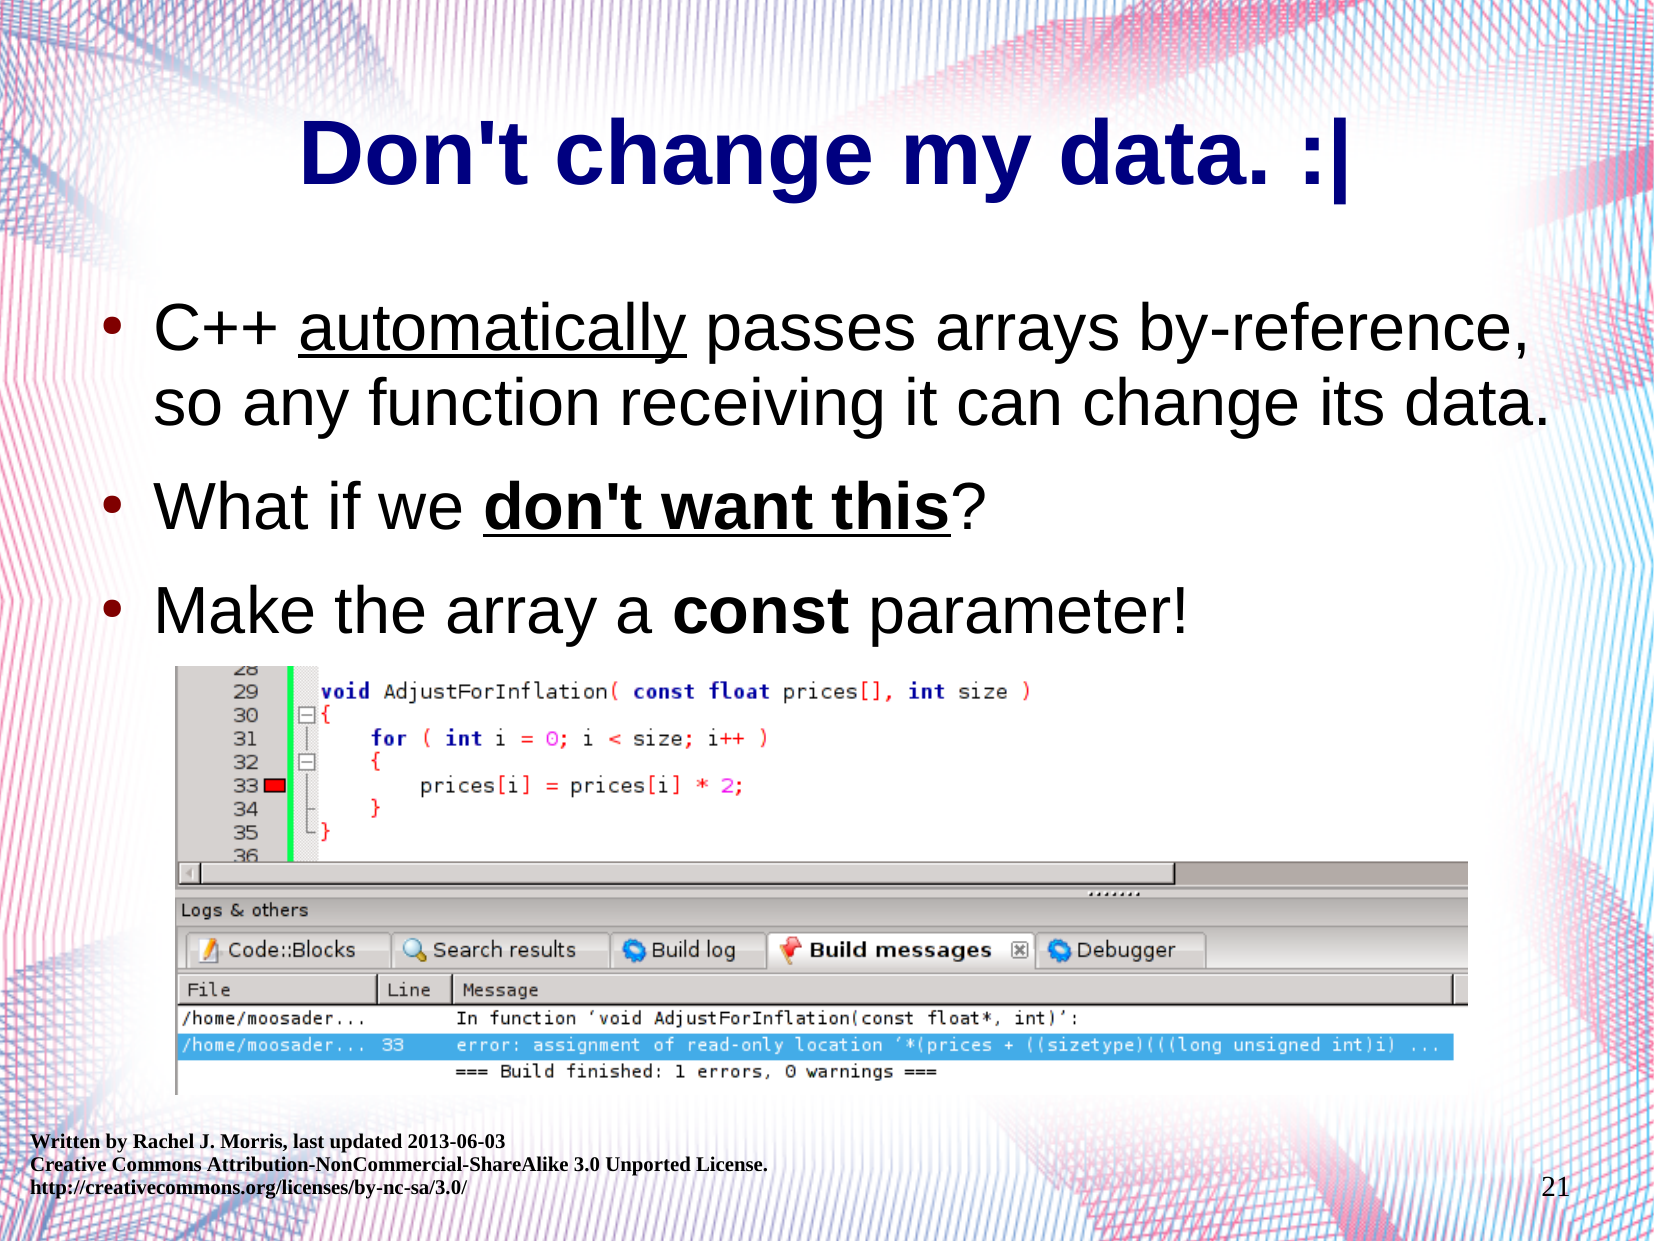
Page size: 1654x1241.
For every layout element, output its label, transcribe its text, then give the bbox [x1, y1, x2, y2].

list C++ automatically passes arrays by-reference, so any function receiving it can change its data. What if we don't want this? Make the array a const parameter! [82, 290, 1571, 1010]
picture [0, 0, 1654, 1241]
title Don't change my data. :| [82, 49, 1571, 257]
